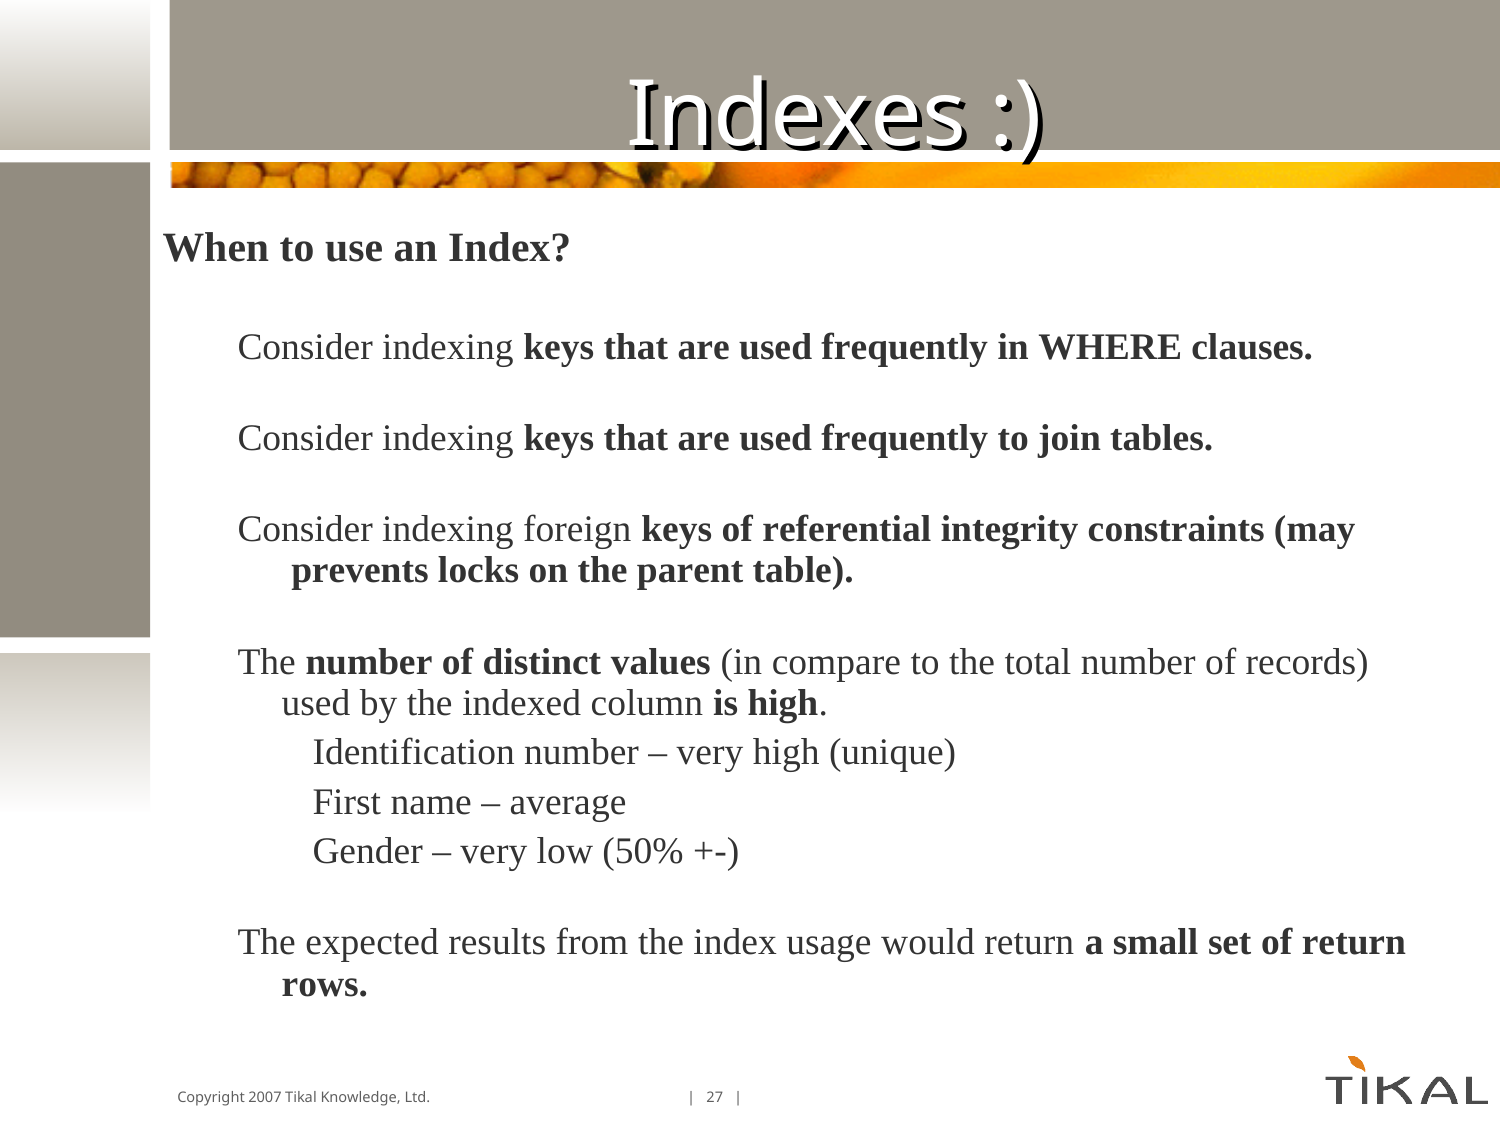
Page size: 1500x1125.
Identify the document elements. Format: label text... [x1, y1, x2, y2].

title Indexes :) [169, 0, 1499, 221]
picture [1312, 1034, 1500, 1125]
list When to use an Index? Consider indexing keys that are used frequently in WHERE clauses. Consider indexing keys that are used frequently to join tables. Consider indexing foreign keys of referential integrity constraints (may prevents locks on the parent table). The number of distinct values (in compare to the total number of records) used by the indexed column is high. Identification number – very high (unique) First name – average Gender – very low (50% +-) The expected results from the index usage would return a small set of return rows. [162, 224, 1473, 1091]
